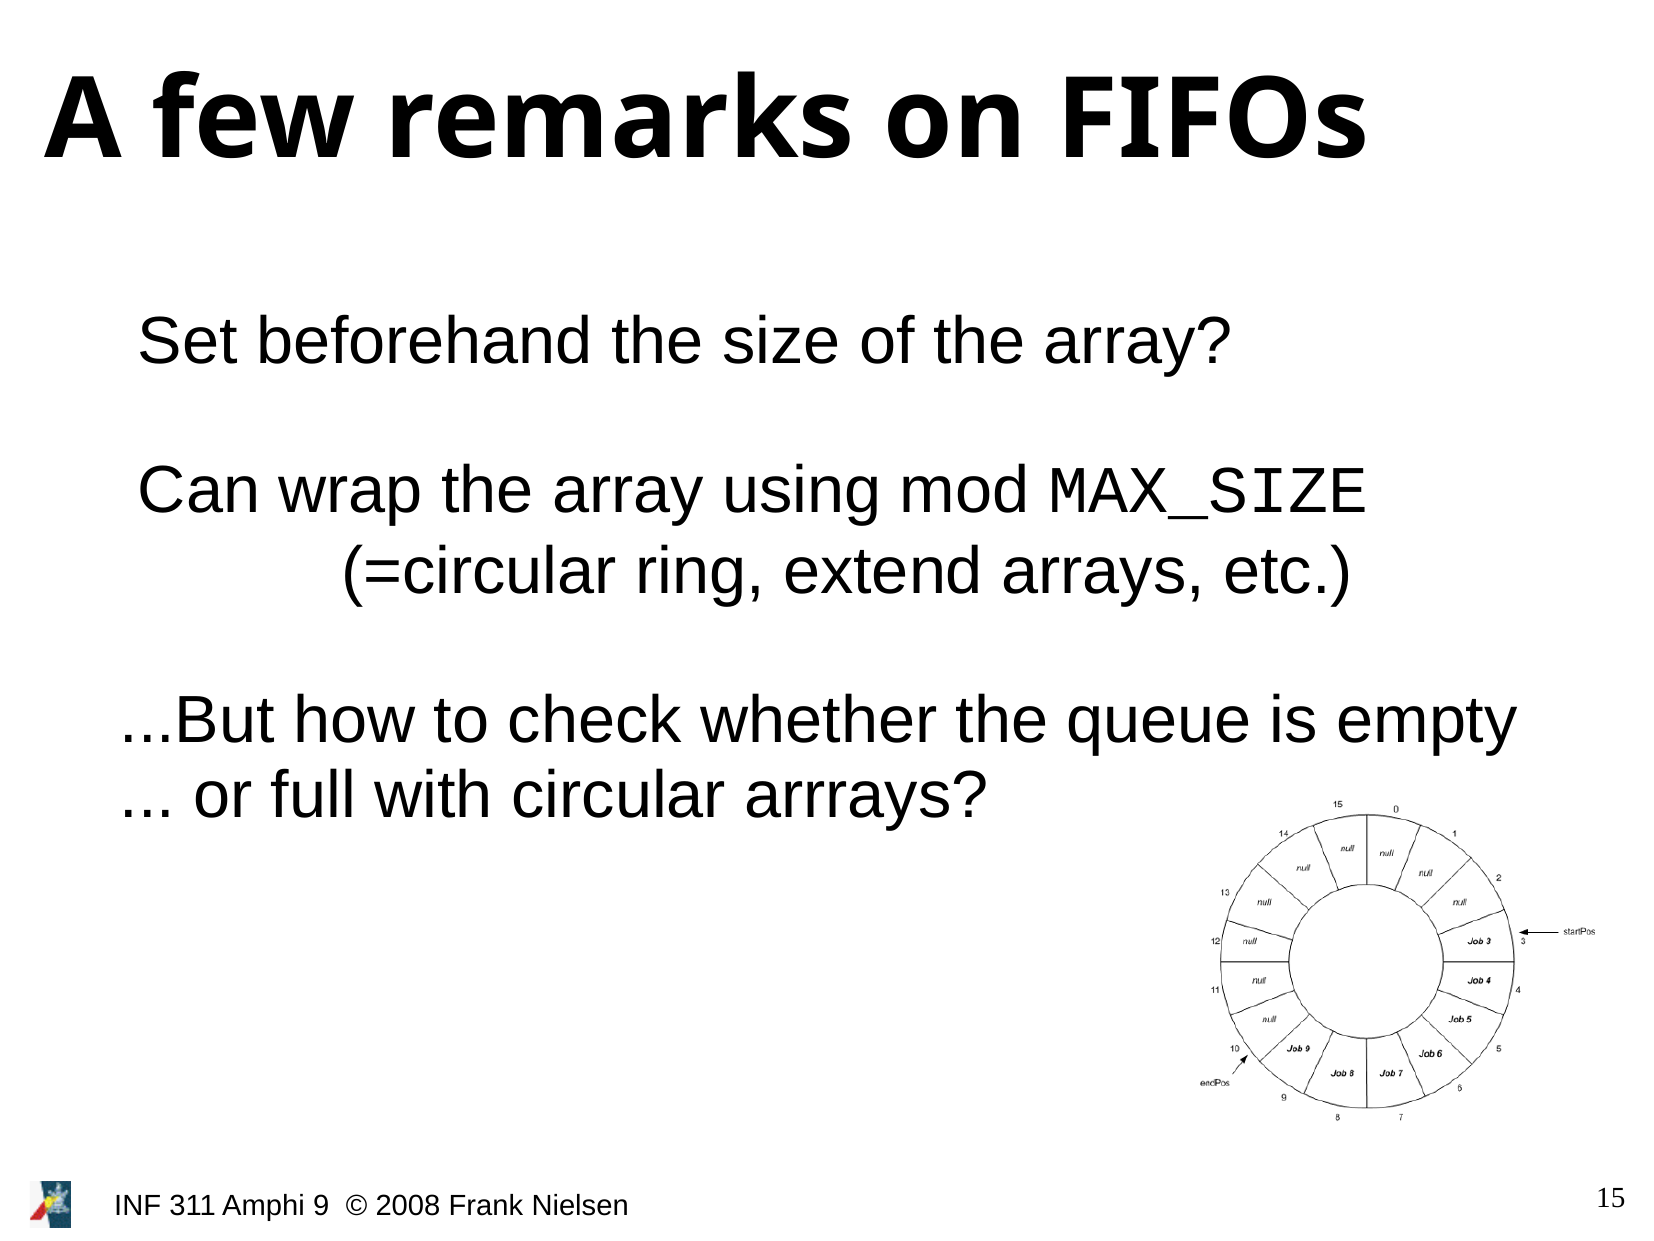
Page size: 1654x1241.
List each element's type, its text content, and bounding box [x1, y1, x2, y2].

picture [29, 1181, 71, 1228]
text_box Set beforehand the size of the array? Can wrap the array using mod MAX_SIZE (=circular ring, extend arrays, etc.) ...But how to check whether the queue is empty ... or full with circular arrrays? [104, 295, 1535, 1139]
picture [1200, 798, 1595, 1123]
text_box A few remarks on FIFOs [29, 29, 1576, 203]
